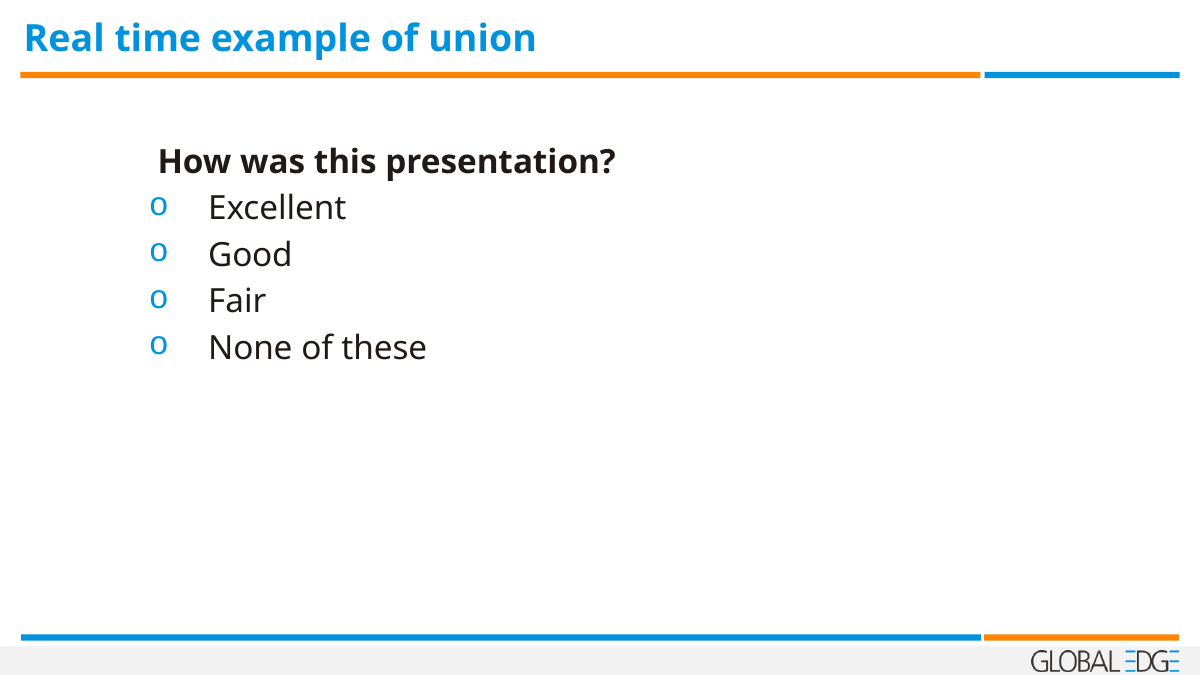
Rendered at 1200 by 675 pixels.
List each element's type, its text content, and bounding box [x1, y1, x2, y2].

picture [1031, 650, 1179, 672]
list How was this presentation? Excellent Good Fair None of these [137, 87, 1179, 628]
title Real time example of union [12, 9, 1088, 63]
